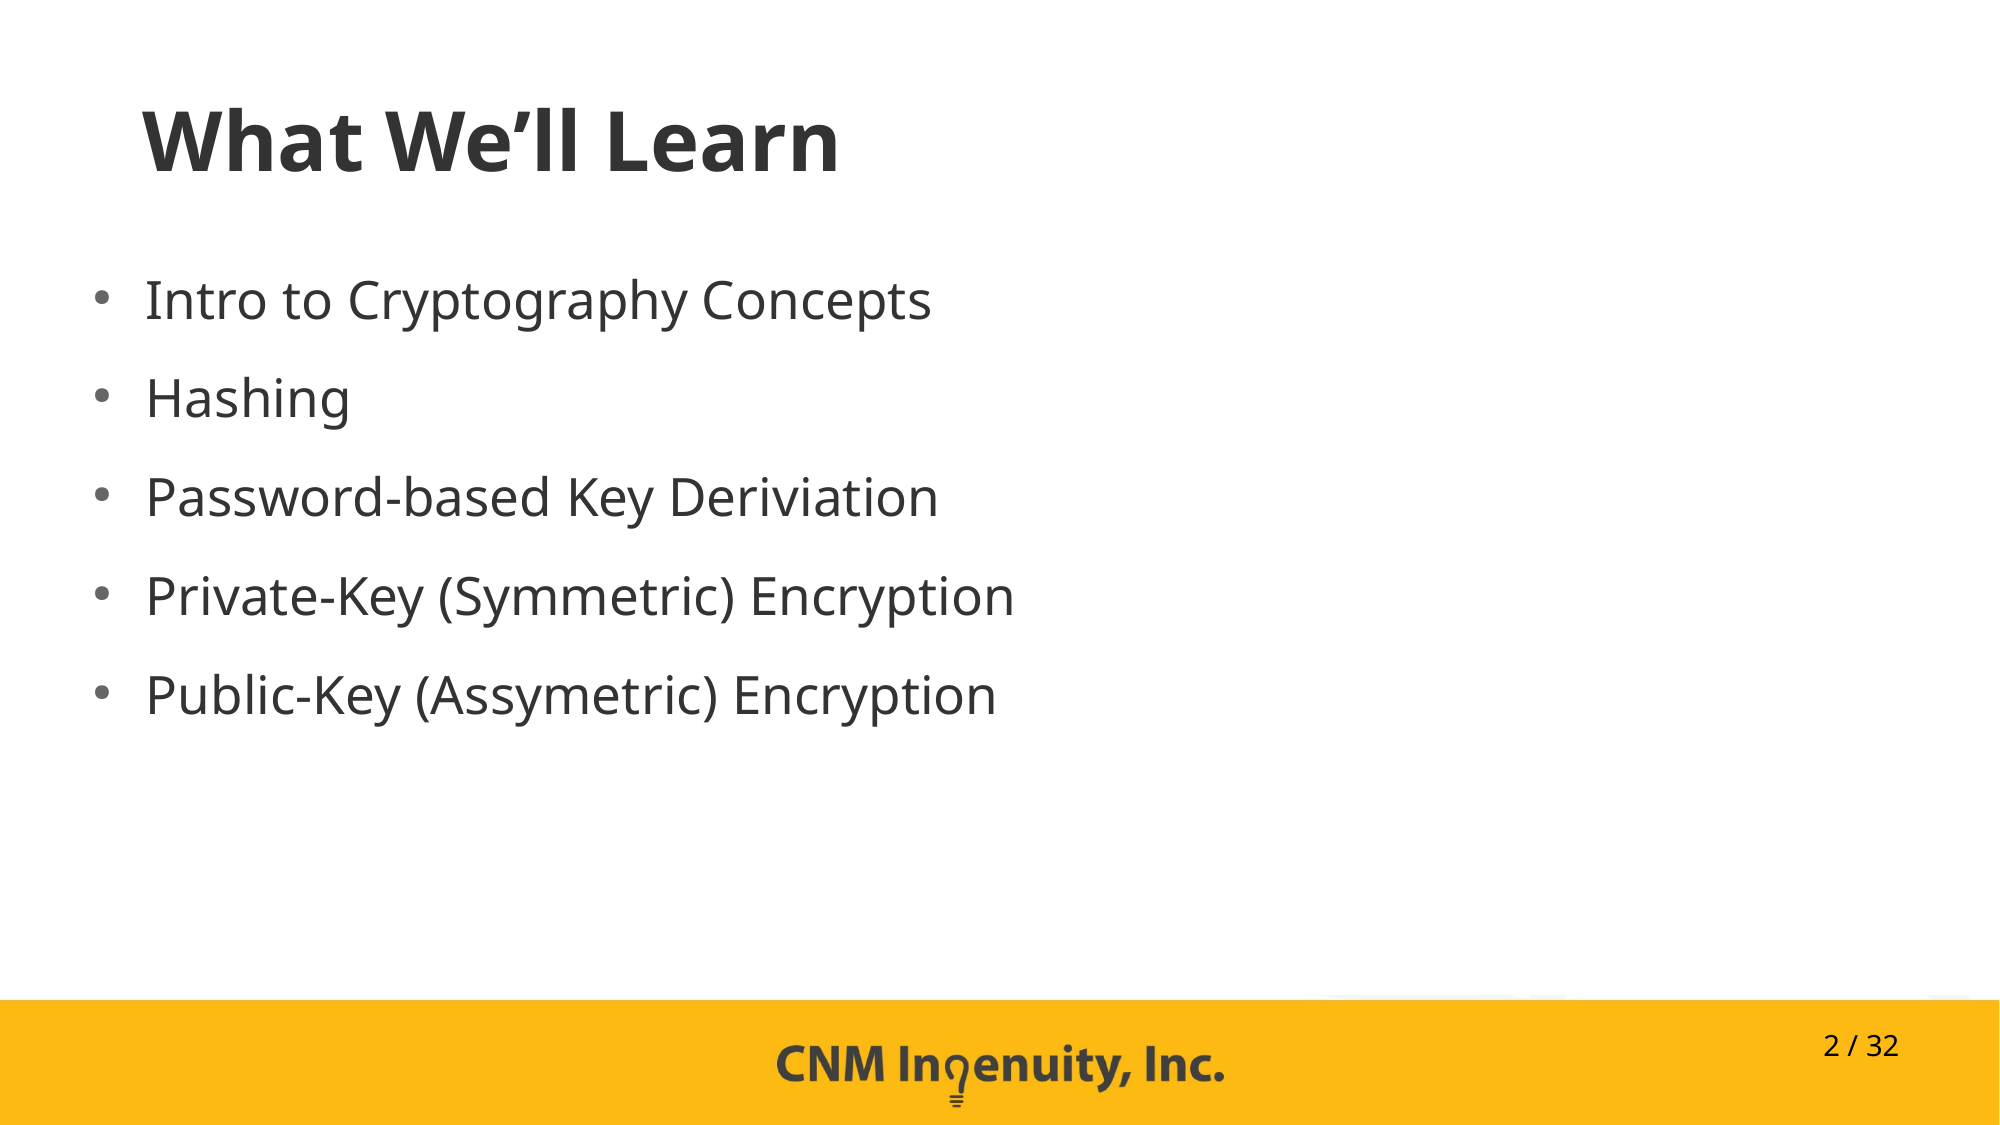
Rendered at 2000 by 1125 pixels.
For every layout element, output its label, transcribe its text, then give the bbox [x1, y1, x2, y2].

list Intro to Cryptography Concepts Hashing Password-based Key Deriviation Private-Key (Symmetric) Encryption Public-Key (Assymetric) Encryption [75, 262, 1906, 915]
title What We’ll Learn [142, 44, 1900, 233]
